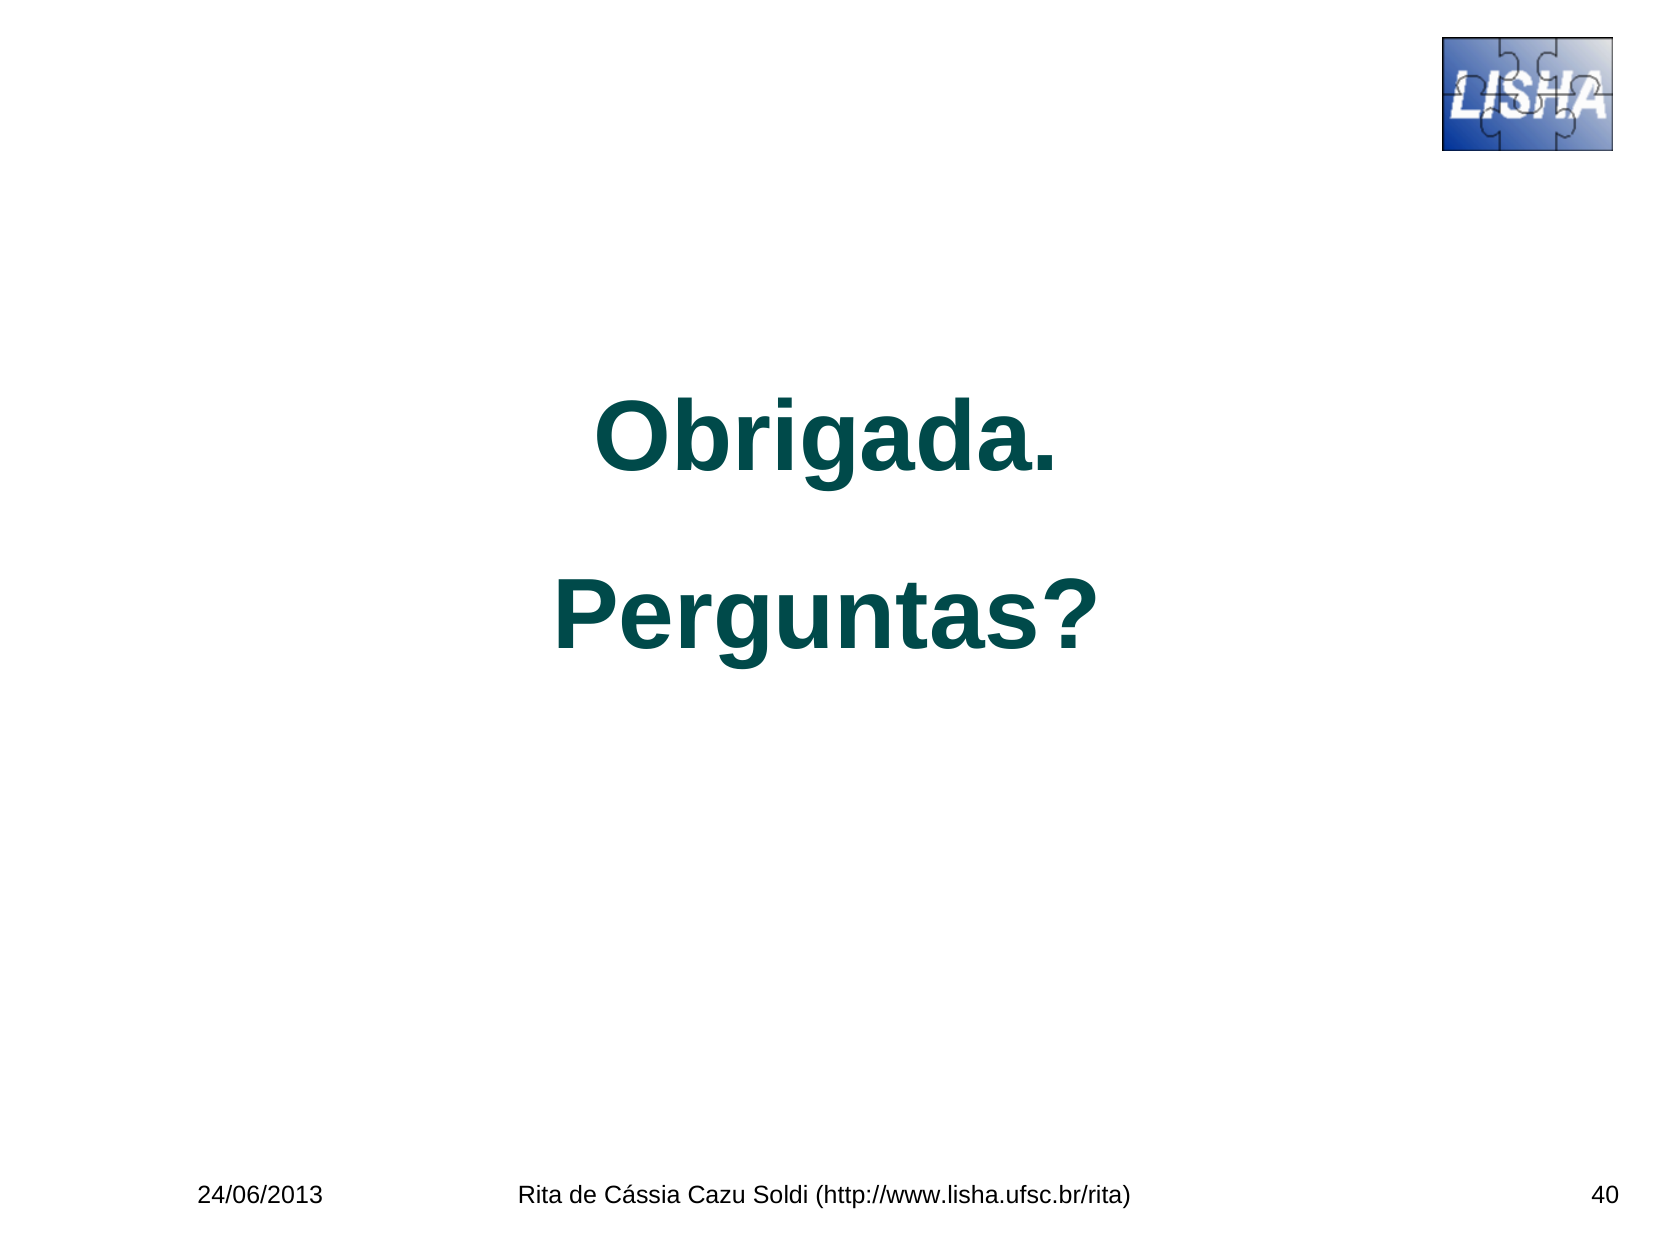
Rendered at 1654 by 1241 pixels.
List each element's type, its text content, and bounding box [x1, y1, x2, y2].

picture [1442, 37, 1613, 151]
title Obrigada. Perguntas? [507, 365, 1146, 700]
